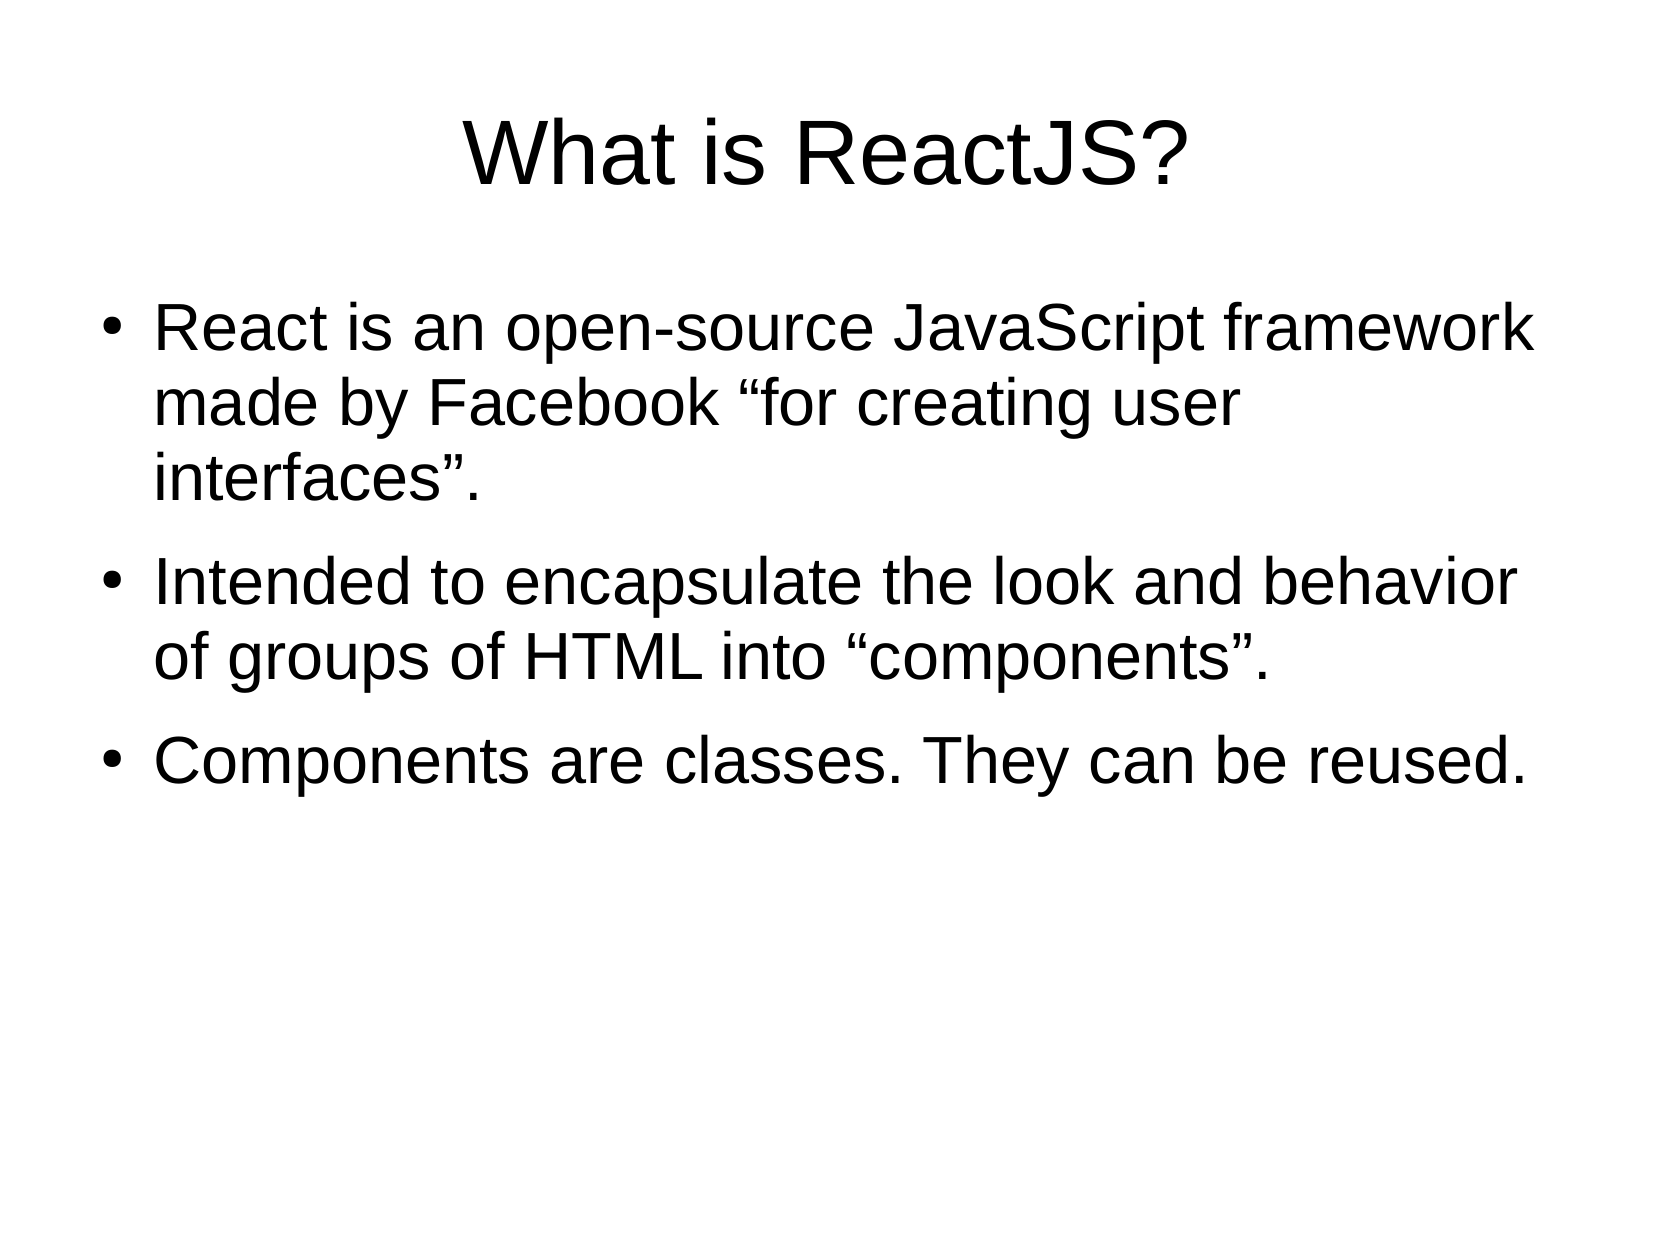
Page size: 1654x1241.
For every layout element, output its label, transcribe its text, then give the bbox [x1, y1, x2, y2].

title What is ReactJS? [82, 49, 1571, 257]
list React is an open-source JavaScript framework made by Facebook “for creating user interfaces”. Intended to encapsulate the look and behavior of groups of HTML into “components”. Components are classes. They can be reused. [82, 290, 1571, 1010]
